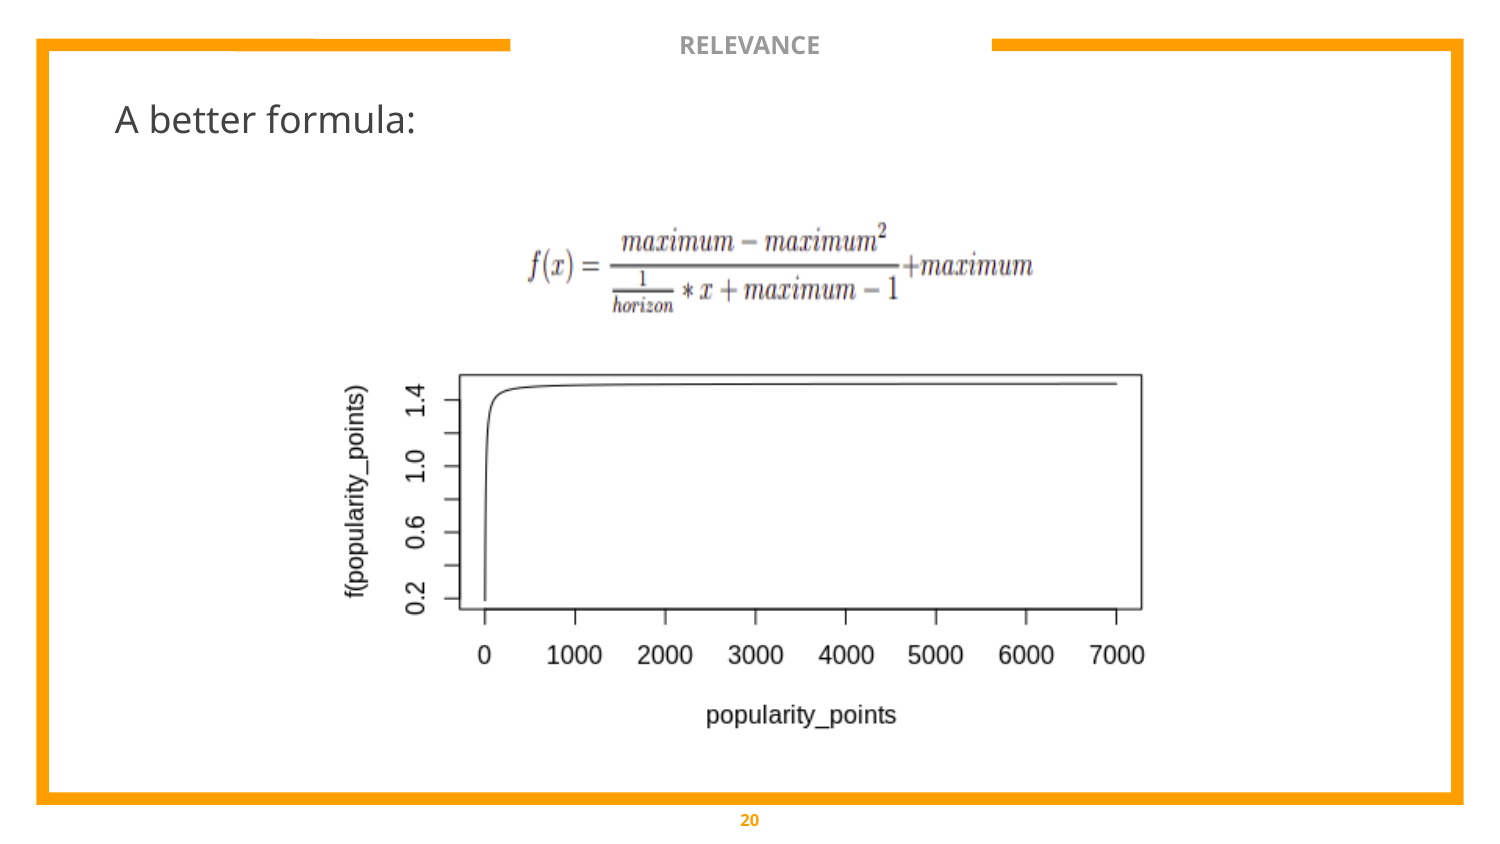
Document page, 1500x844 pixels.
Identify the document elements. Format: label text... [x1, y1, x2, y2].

slide_number <number> [0, 798, 1500, 844]
title RELEVANCE [531, 15, 969, 81]
list A better formula: [99, 81, 1400, 763]
picture [337, 190, 1205, 763]
